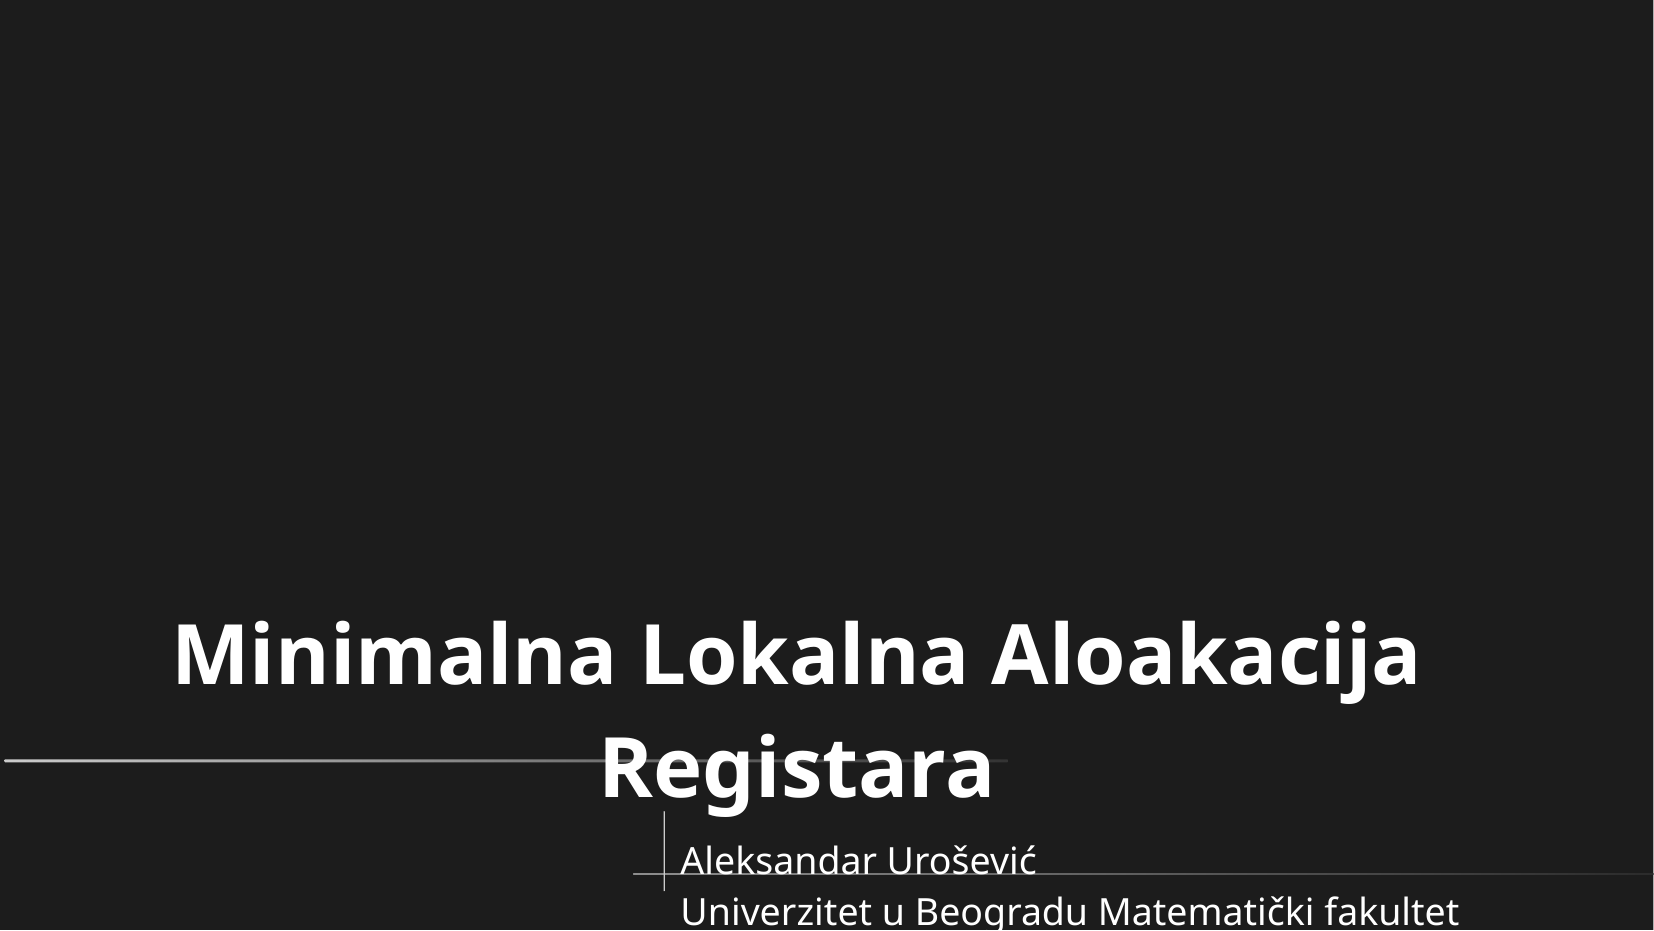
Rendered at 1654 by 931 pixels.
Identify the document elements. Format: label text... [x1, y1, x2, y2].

title Minimalna Lokalna Aloakacija Registara [0, 620, 1625, 798]
text_box Aleksandar Urošević Univerzitet u Beogradu Matematički fakultet [665, 826, 1380, 928]
